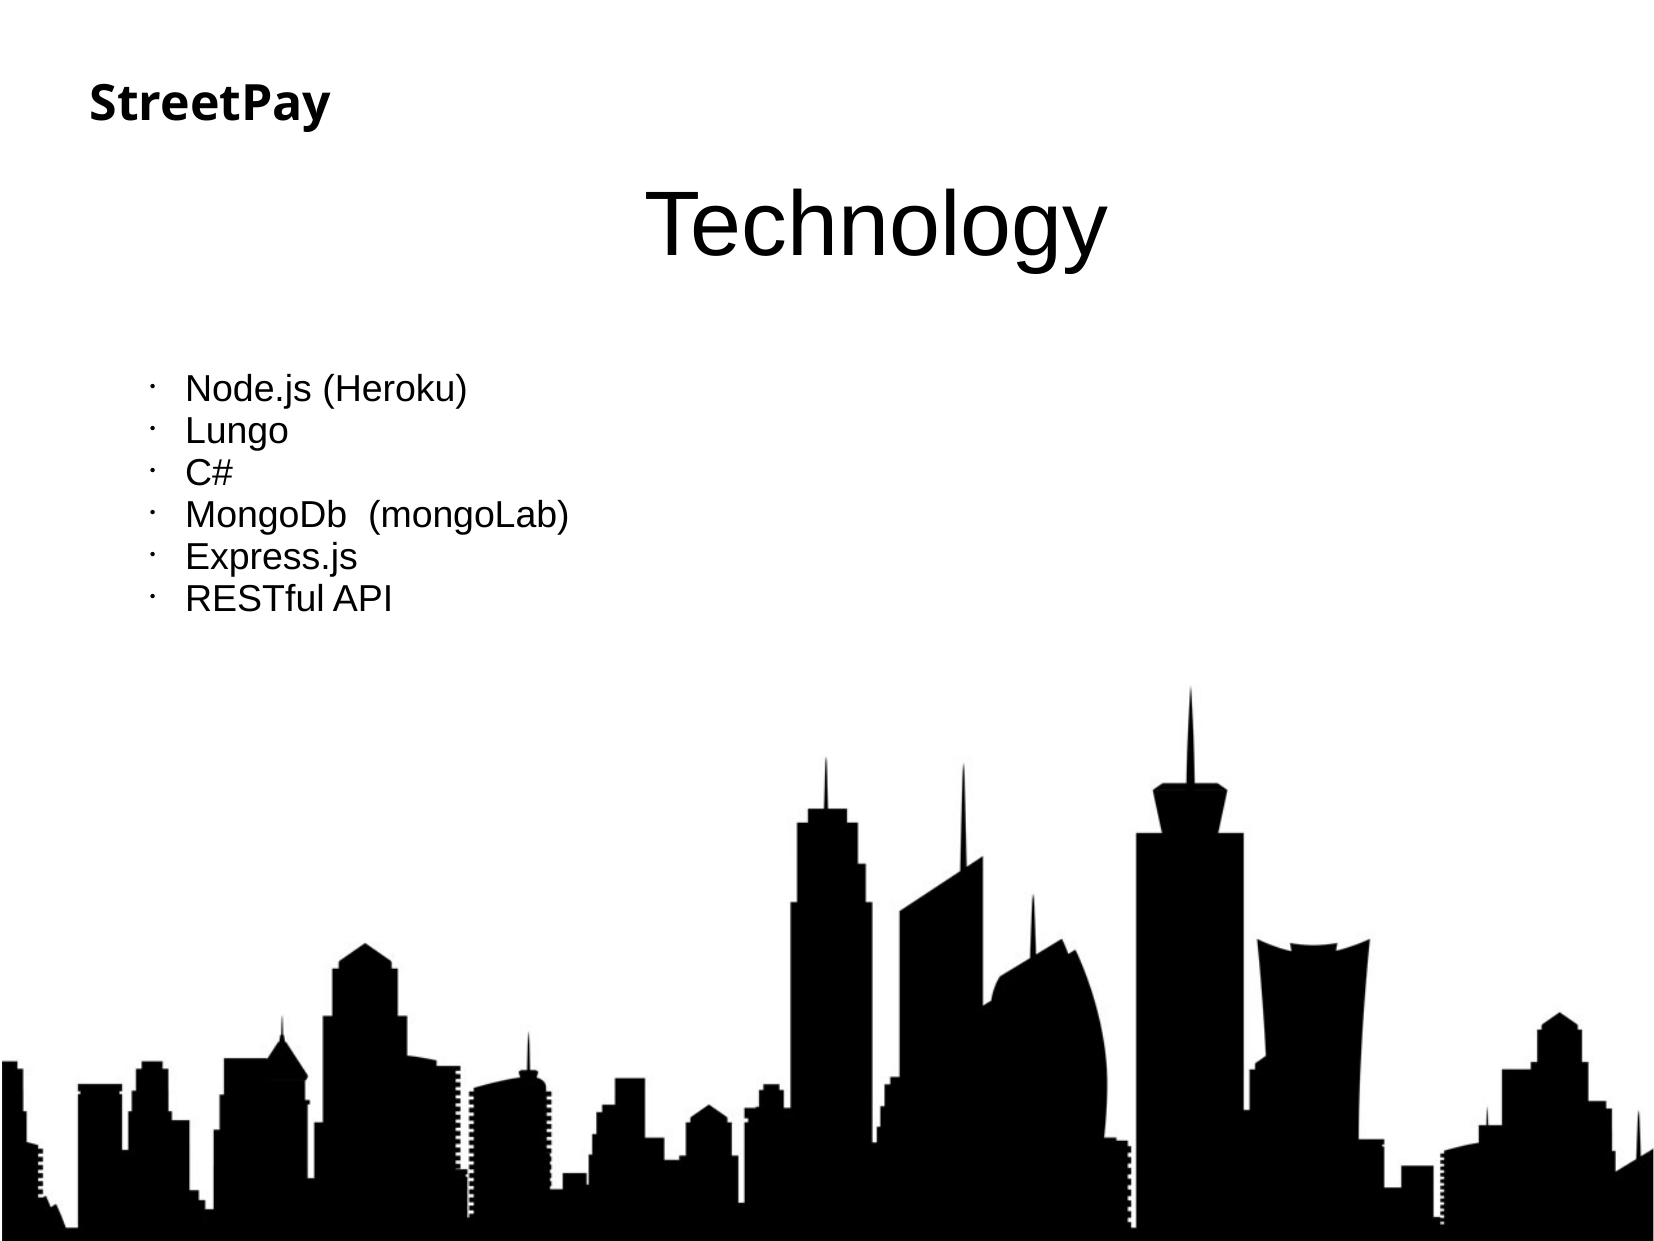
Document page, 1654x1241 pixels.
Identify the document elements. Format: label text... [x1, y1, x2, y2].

picture [2, 280, 1654, 1241]
text_box StreetPay [75, 60, 436, 146]
text_box Node.js (Heroku) Lungo C# MongoDb (mongoLab) Express.js RESTful API [135, 360, 1576, 627]
text_box Technology [630, 165, 1246, 283]
